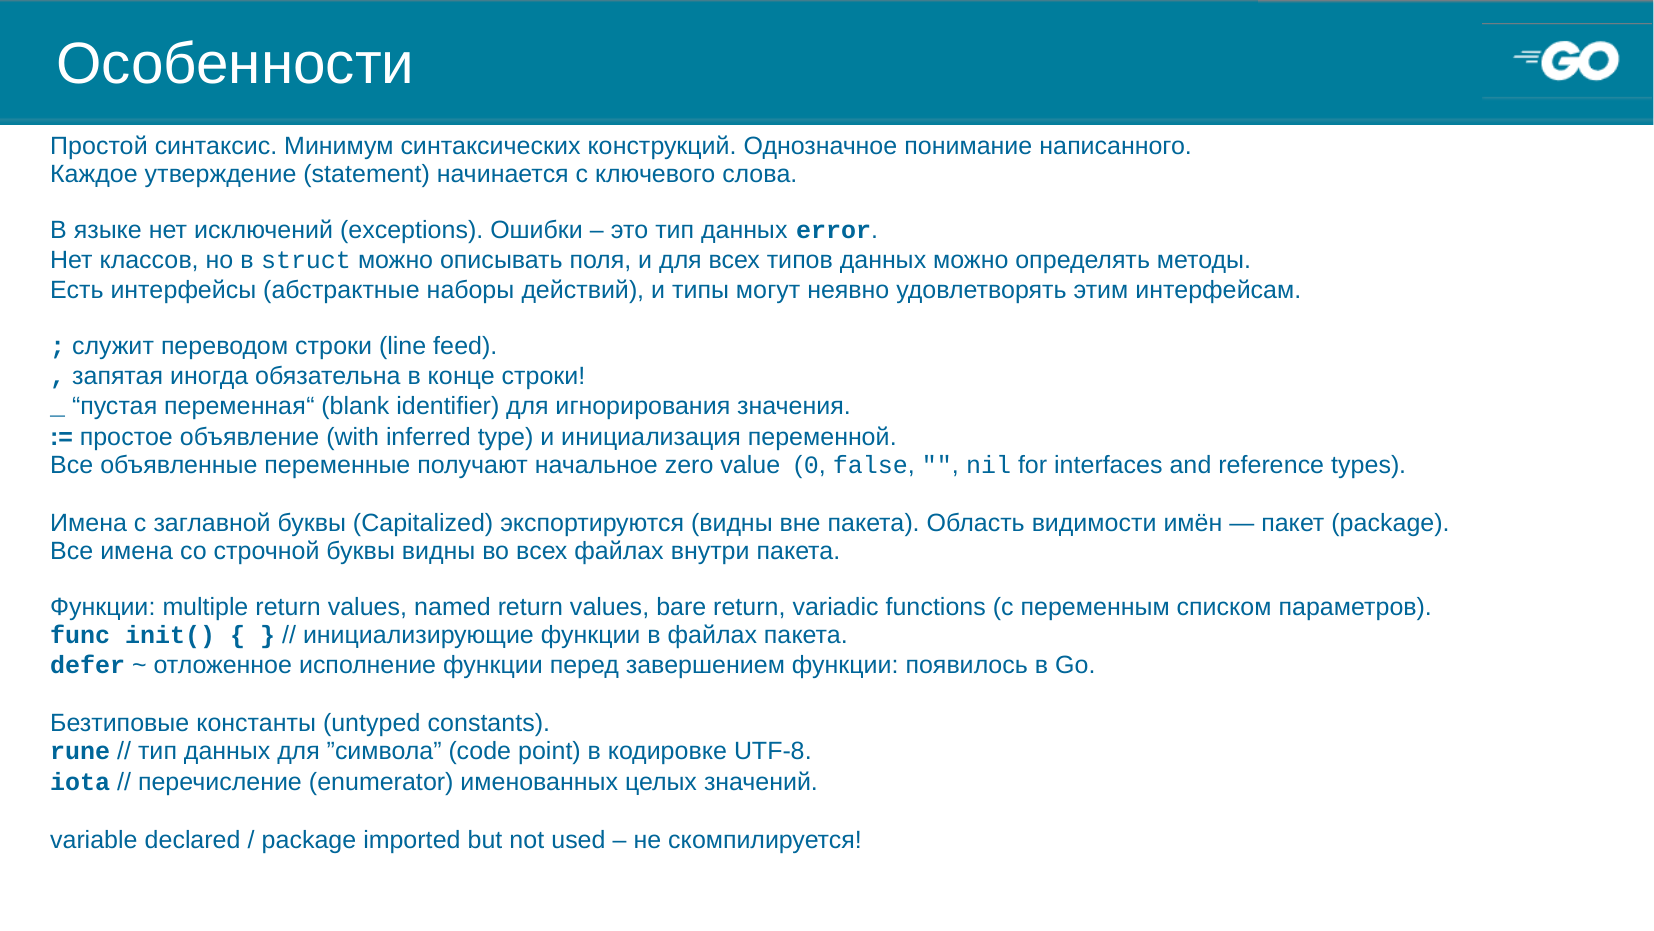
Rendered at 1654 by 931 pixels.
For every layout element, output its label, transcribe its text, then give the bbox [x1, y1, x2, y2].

text_box Особенности [41, 23, 1495, 104]
text_box Простой синтаксис. Минимум синтаксических конструкций. Однозначное понимание написанного. Каждое утверждение (statement) начинается с ключевого слова. В языке нет исключений (exceptions). Ошибки – это тип данных error. Нет классов, но в struct можно описывать поля, и для всех типов данных можно определять методы. Есть интерфейсы (абстрактные наборы действий), и типы могут неявно удовлетворять этим интерфейсам. ; служит переводом строки (line feed). , запятая иногда обязательна в конце строки! _ “пустая переменная“ (blank identifier) для игнорирования значения. := простое объявление (with inferred type) и инициализация переменной. Все объявленные переменные получают начальное zero value (0, false, "", nil for interfaces and reference types). Имена с заглавной буквы (Capitalized) экспортируются (видны вне пакета). Область видимости имён — пакет (package). Все имена со строчной буквы видны во всех файлах внутри пакета. Функции: multiple return values, named return values, bare return, variadic functions (с переменным списком параметров). func init() { } // инициализирующие функции в файлах пакета. defer ~ отложенное исполнение функции перед завершением функции: появилось в Go. Безтиповые константы (untyped constants). rune // тип данных для ”символа” (code point) в кодировке UTF-8. iota // перечисление (enumerator) именованных целых значений. variable declared / package imported but not used – не скомпилируется! [35, 124, 1619, 898]
picture [1542, 41, 1619, 81]
